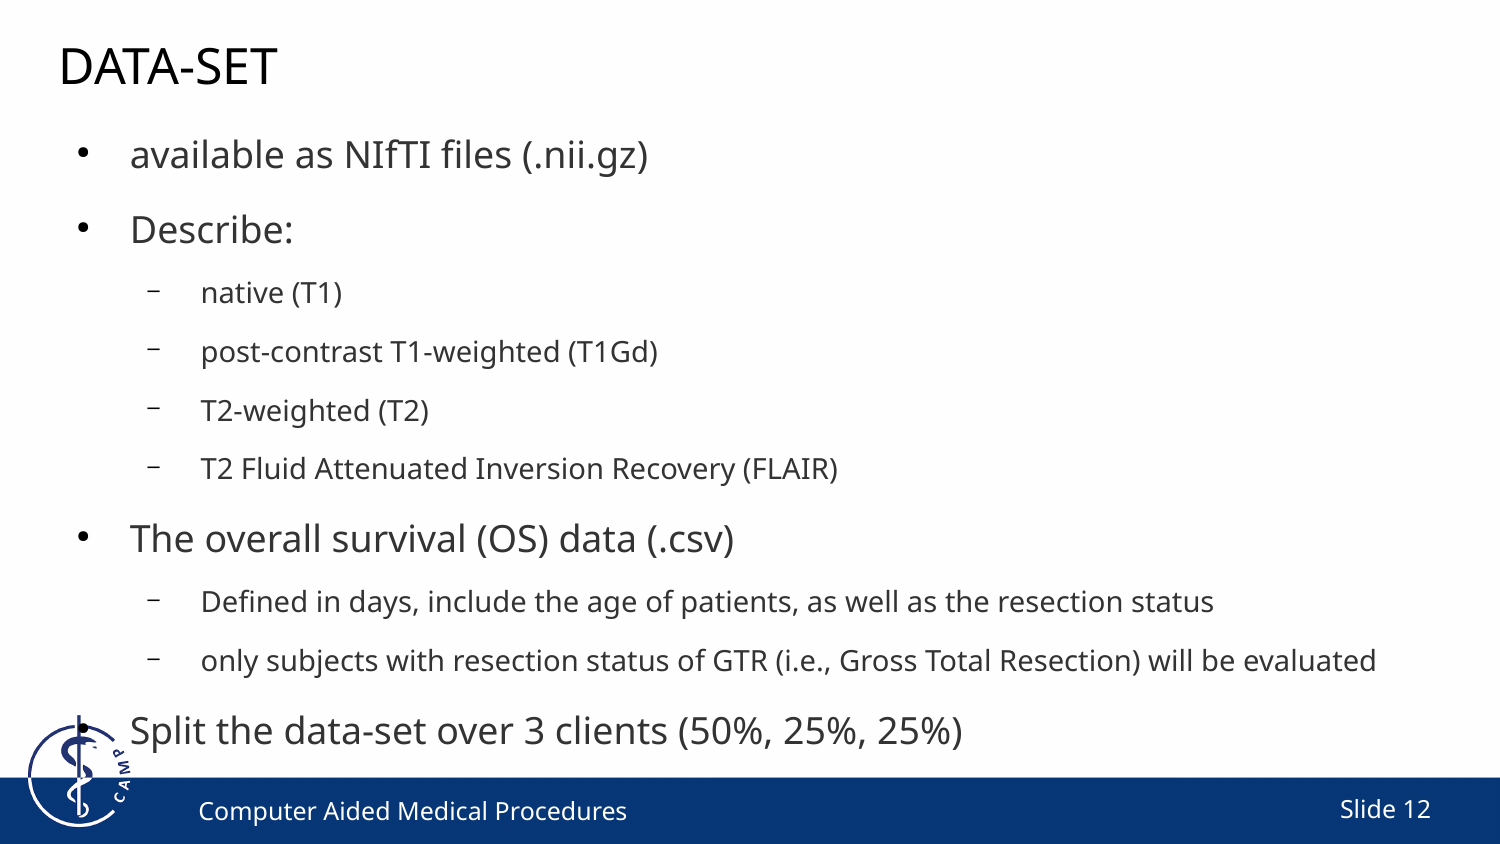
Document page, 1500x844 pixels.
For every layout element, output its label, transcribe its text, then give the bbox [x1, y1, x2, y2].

picture [0, 0, 1500, 844]
list available as NIfTI files (.nii.gz) Describe: native (T1) post-contrast T1-weighted (T1Gd) T2-weighted (T2) T2 Fluid Attenuated Inversion Recovery (FLAIR) The overall survival (OS) data (.csv) Defined in days, include the age of patients, as well as the resection status only subjects with resection status of GTR (i.e., Gross Total Resection) will be evaluated Split the data-set over 3 clients (50%, 25%, 25%) [58, 131, 1441, 760]
title DATA-SET [58, 28, 1438, 104]
text_box Slide <number> [1325, 778, 1500, 844]
text_box Computer Aided Medical Procedures [183, 778, 800, 844]
